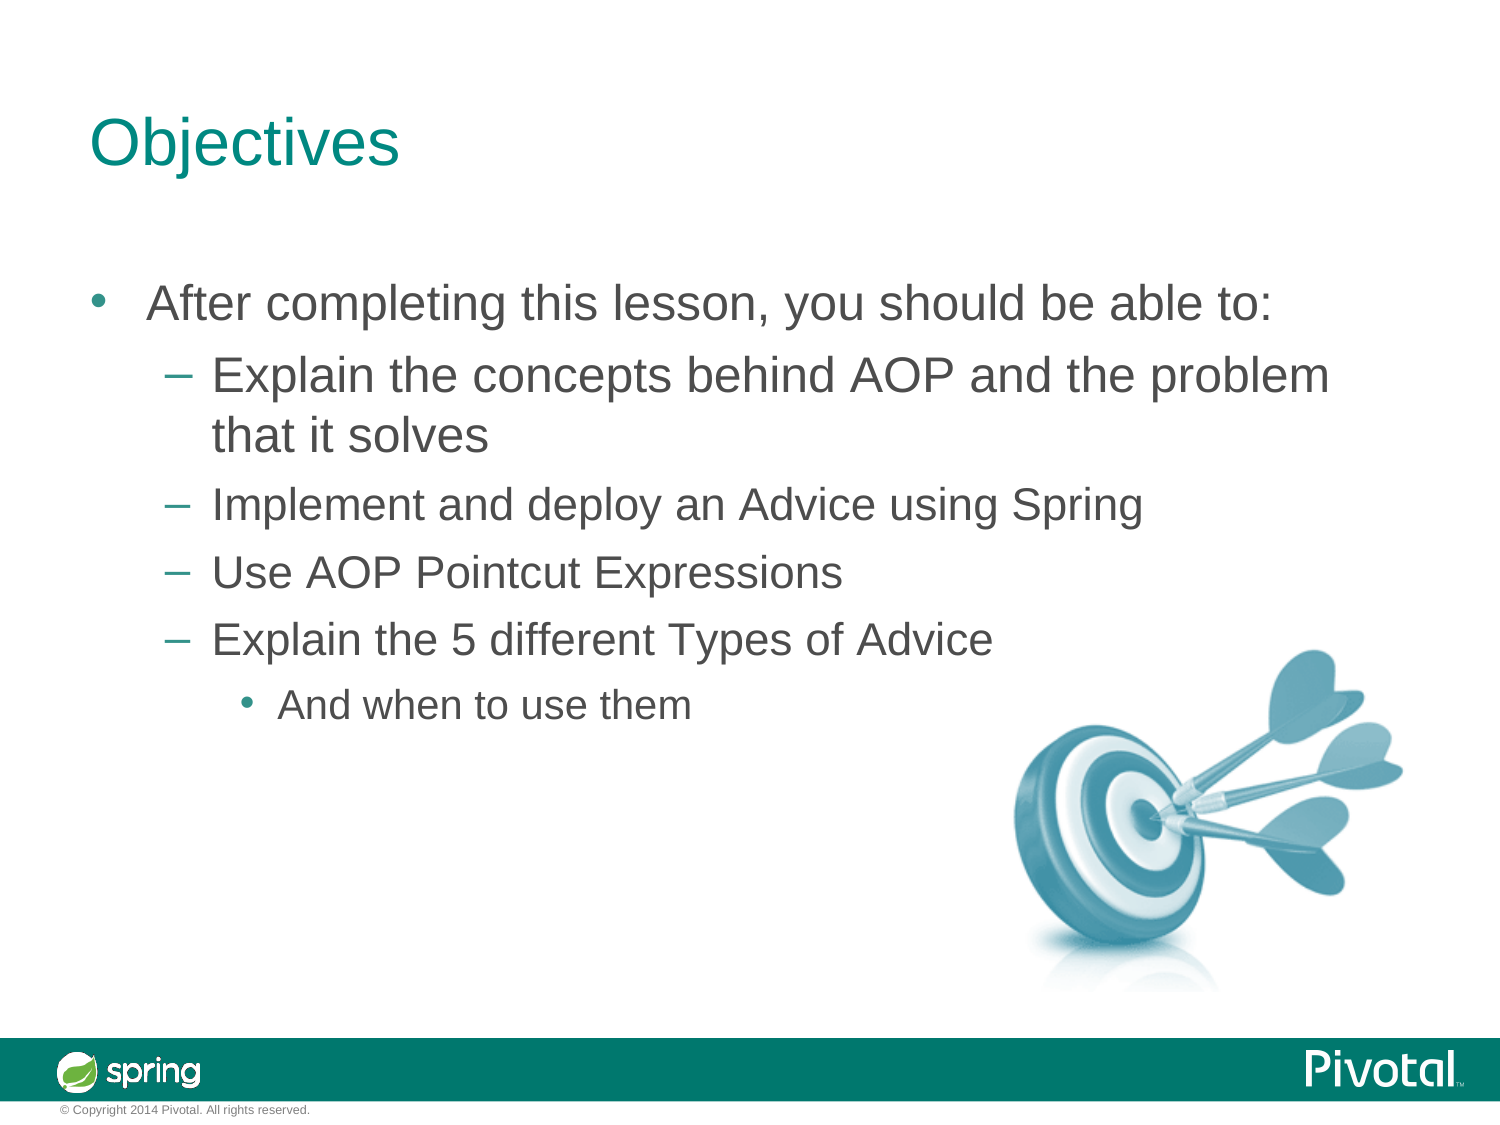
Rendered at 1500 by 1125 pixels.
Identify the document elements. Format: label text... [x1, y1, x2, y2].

list After completing this lesson, you should be able to: Explain the concepts behind AOP and the problem that it solves Implement and deploy an Advice using Spring Use AOP Pointcut Expressions Explain the 5 different Types of Advice And when to use them [75, 262, 1426, 1005]
picture [1306, 1050, 1464, 1087]
title Objectives [75, 45, 1426, 233]
picture [32, 1041, 210, 1103]
